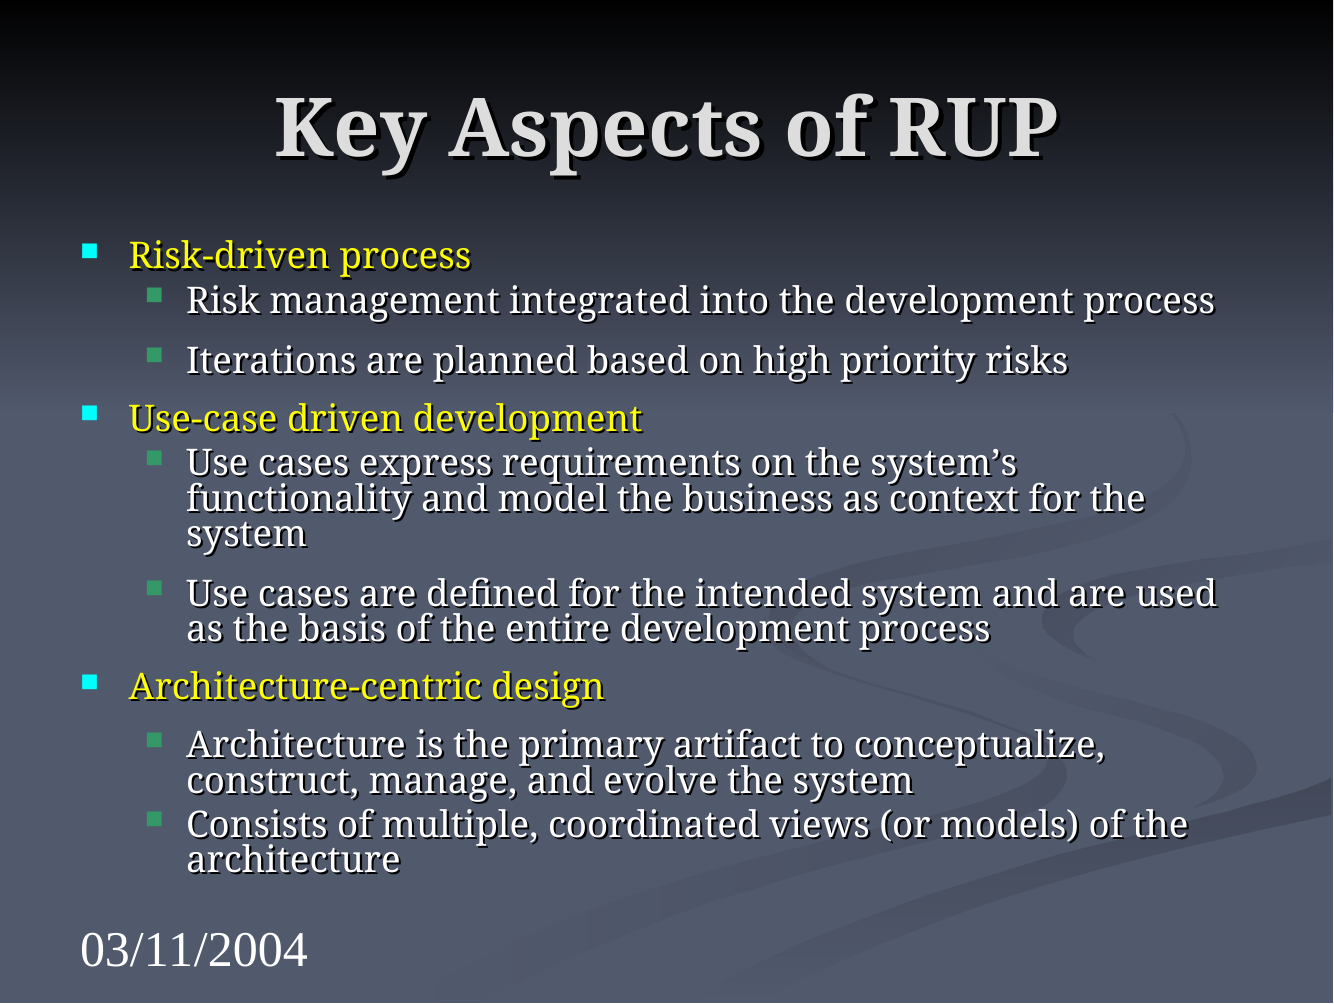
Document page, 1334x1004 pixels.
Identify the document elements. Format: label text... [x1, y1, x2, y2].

list Risk-driven process Risk management integrated into the development process Iterations are planned based on high priority risks Use-case driven development Use cases express requirements on the system’s functionality and model the business as context for the system Use cases are defined for the intended system and are used as the basis of the entire development process Architecture-centric design Architecture is the primary artifact to conceptualize, construct, manage, and evolve the system Consists of multiple, coordinated views (or models) of the architecture [66, 234, 1232, 897]
title Key Aspects of RUP [66, 40, 1267, 208]
